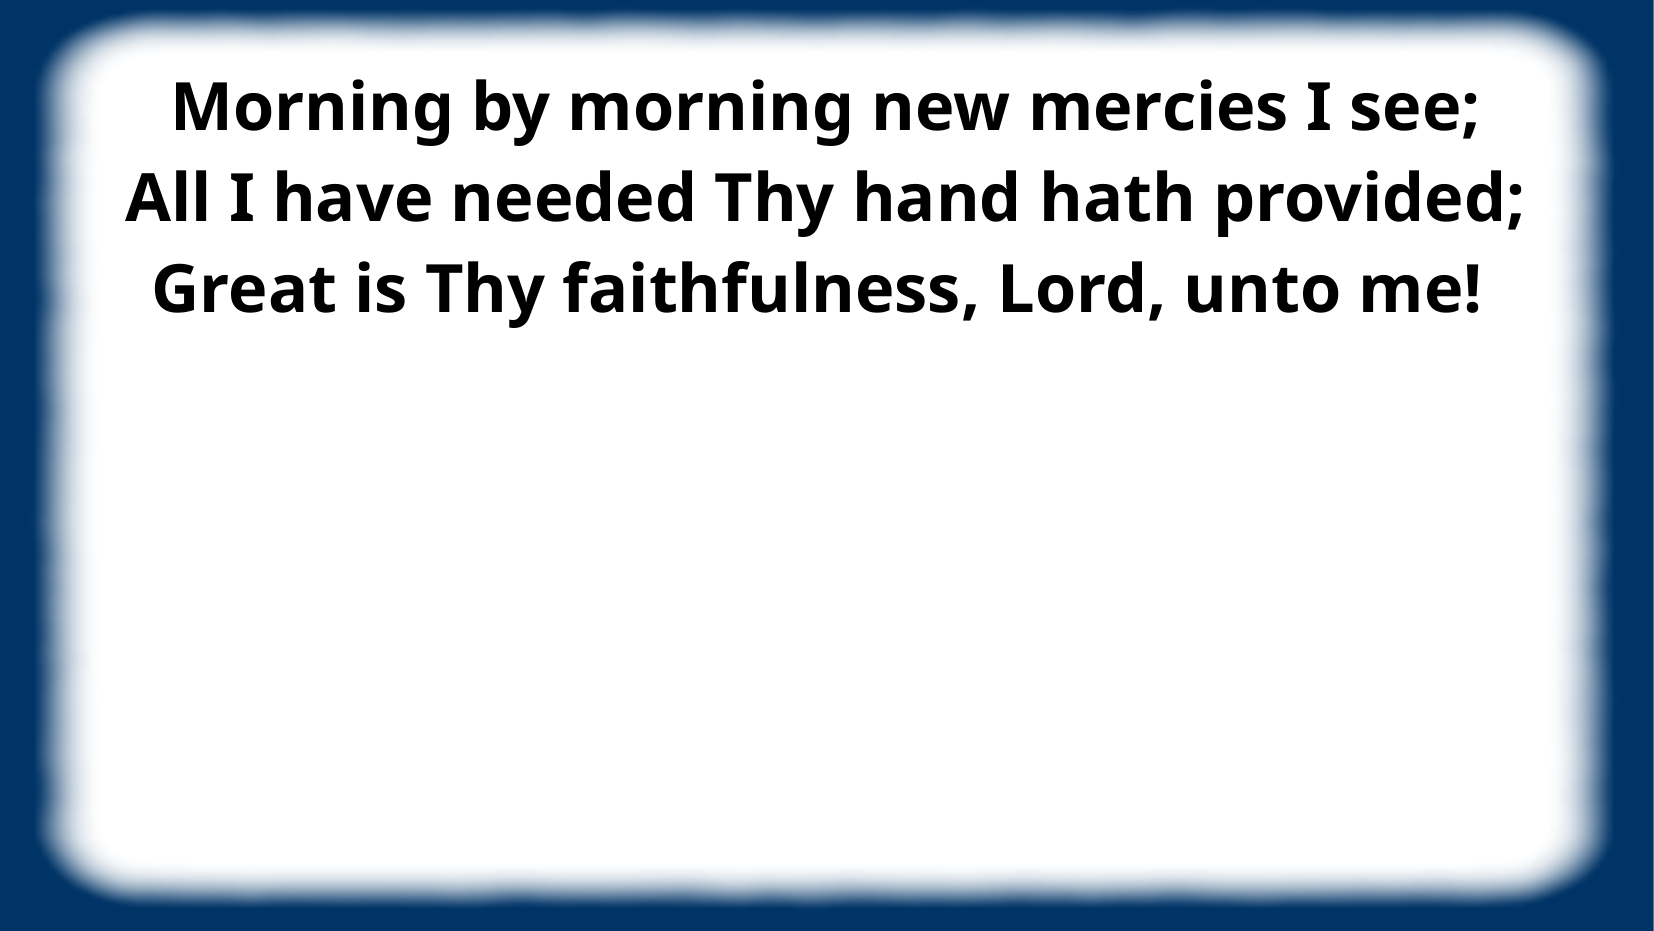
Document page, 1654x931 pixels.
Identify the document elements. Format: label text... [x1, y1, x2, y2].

text_box Morning by morning new mercies I see; All I have needed Thy hand hath provided; Great is Thy faithfulness, Lord, unto me! [83, 52, 1569, 346]
picture [0, 0, 1654, 931]
